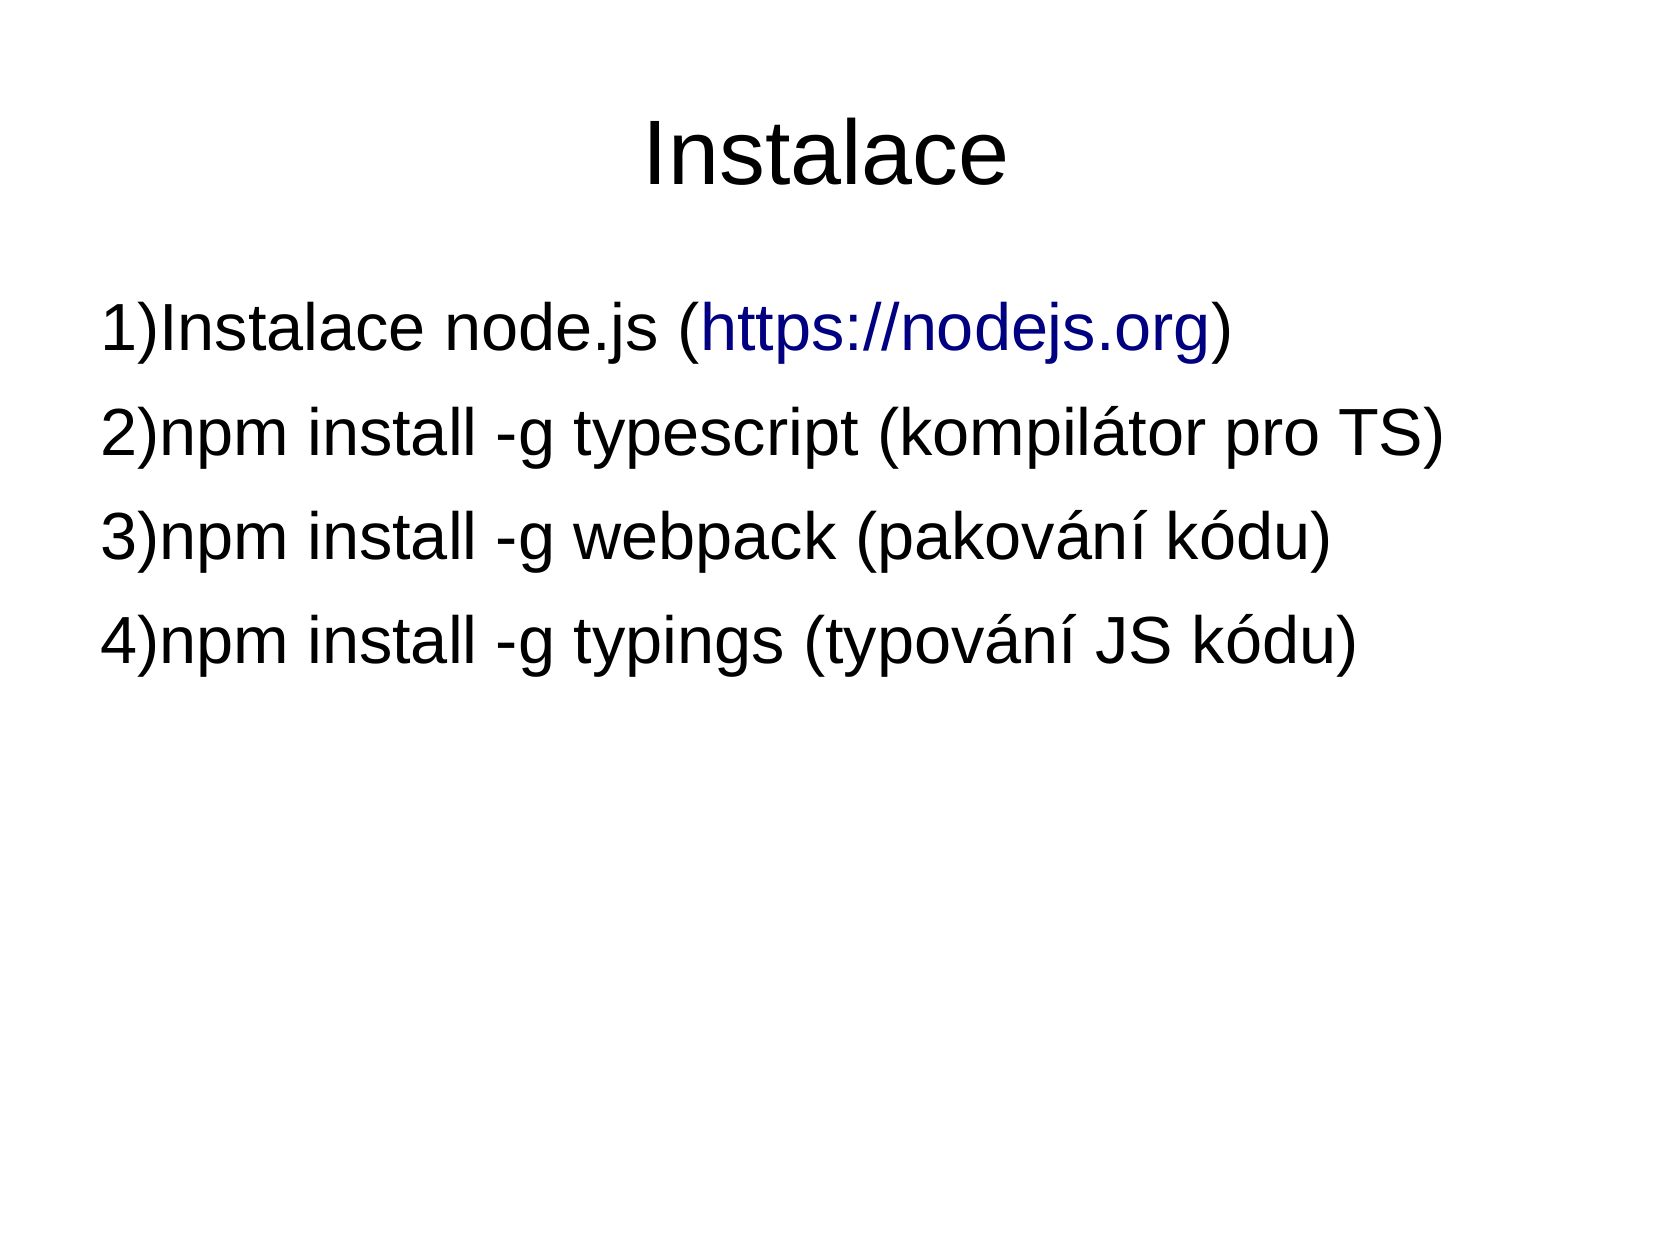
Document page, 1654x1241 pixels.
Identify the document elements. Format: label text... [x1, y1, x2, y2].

list Instalace node.js (https://nodejs.org) npm install -g typescript (kompilátor pro TS) npm install -g webpack (pakování kódu) npm install -g typings (typování JS kódu) [82, 290, 1571, 1010]
title Instalace [82, 49, 1571, 257]
